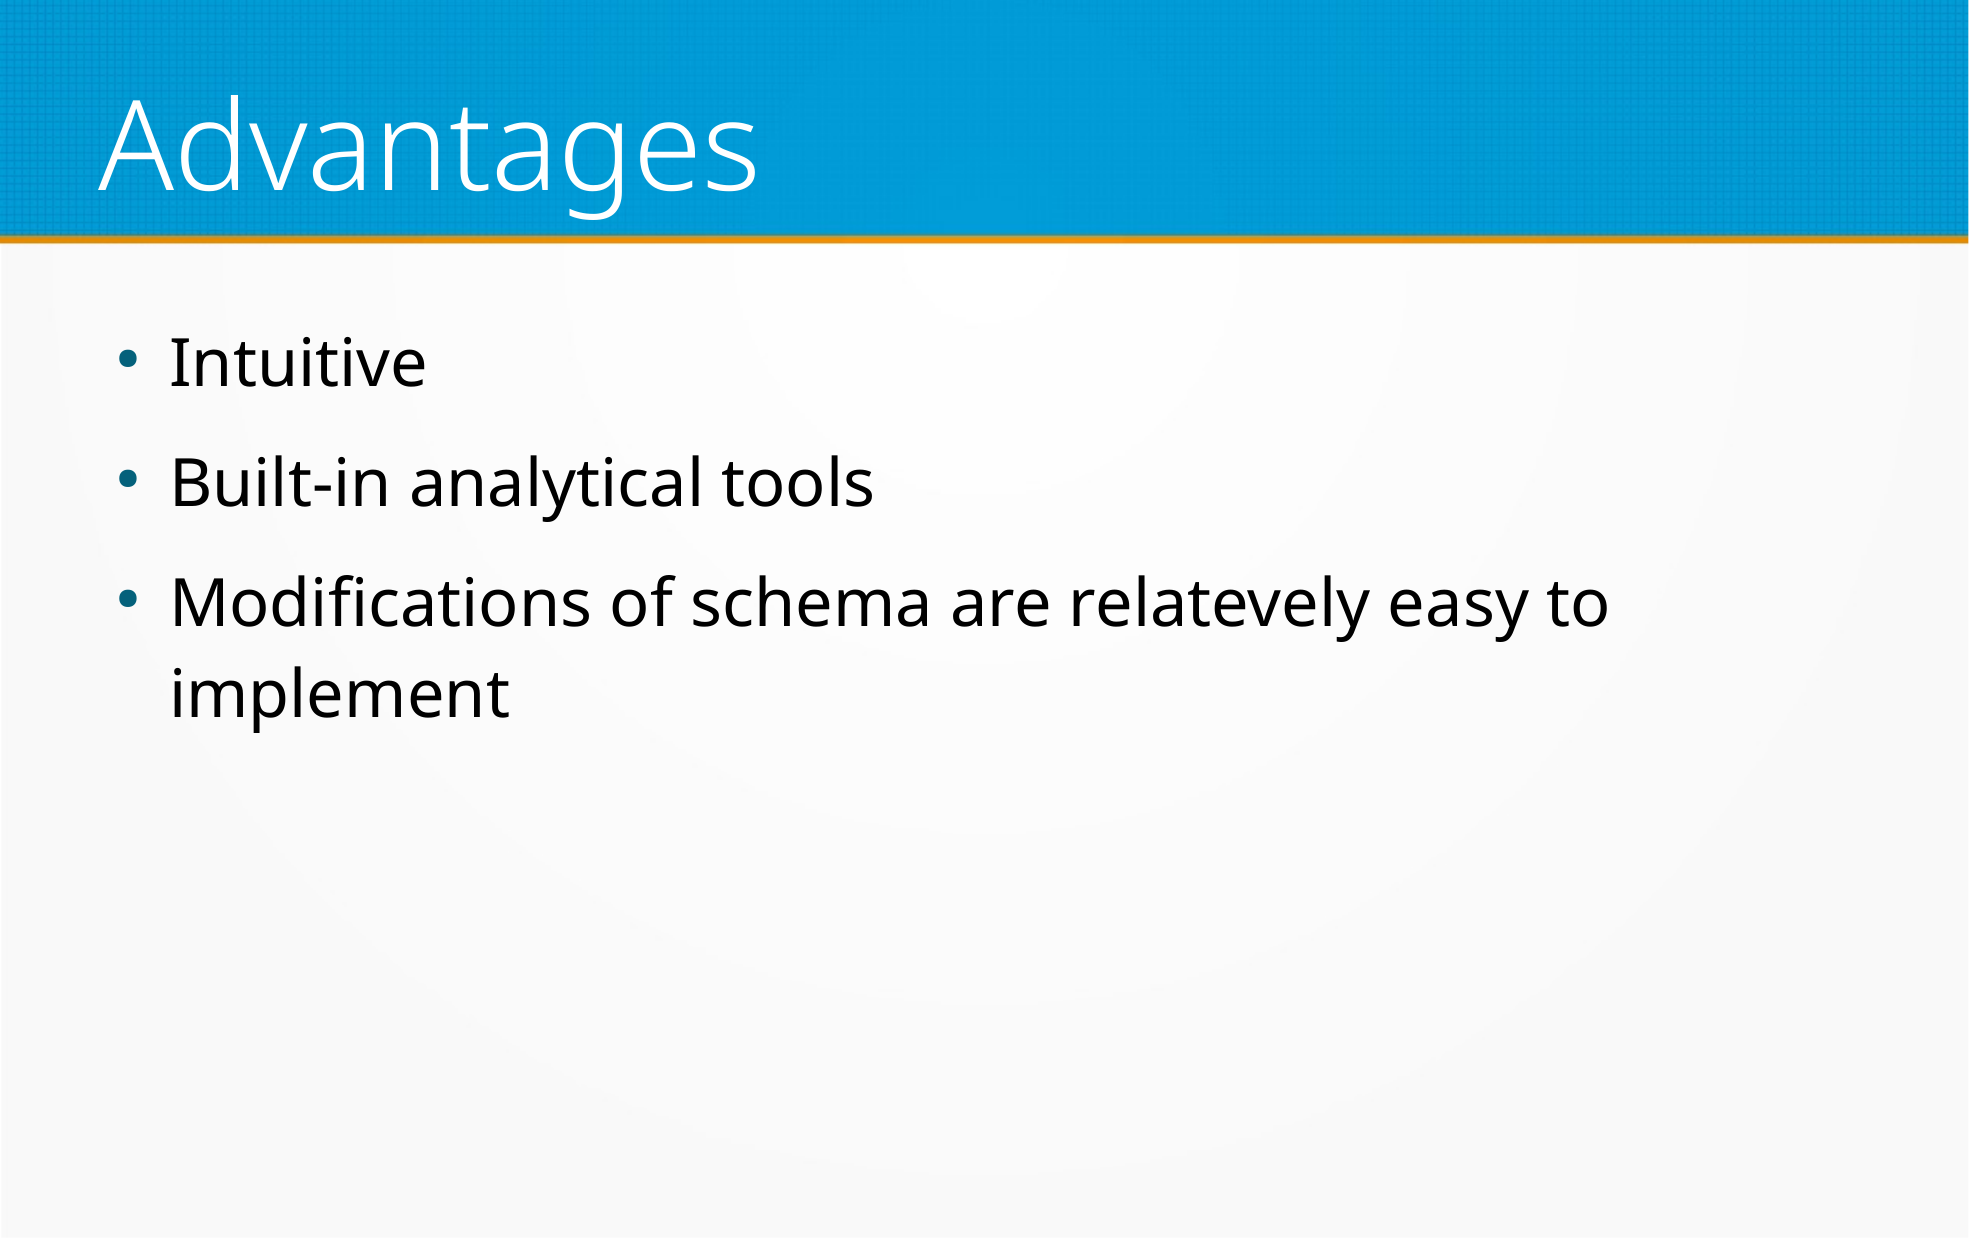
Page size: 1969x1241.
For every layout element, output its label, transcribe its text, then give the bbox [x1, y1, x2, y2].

title Advantages [98, 19, 1870, 227]
picture [0, 233, 1969, 1241]
list Intuitive Built-in analytical tools Modifications of schema are relatevely easy to implement [98, 315, 1861, 1081]
